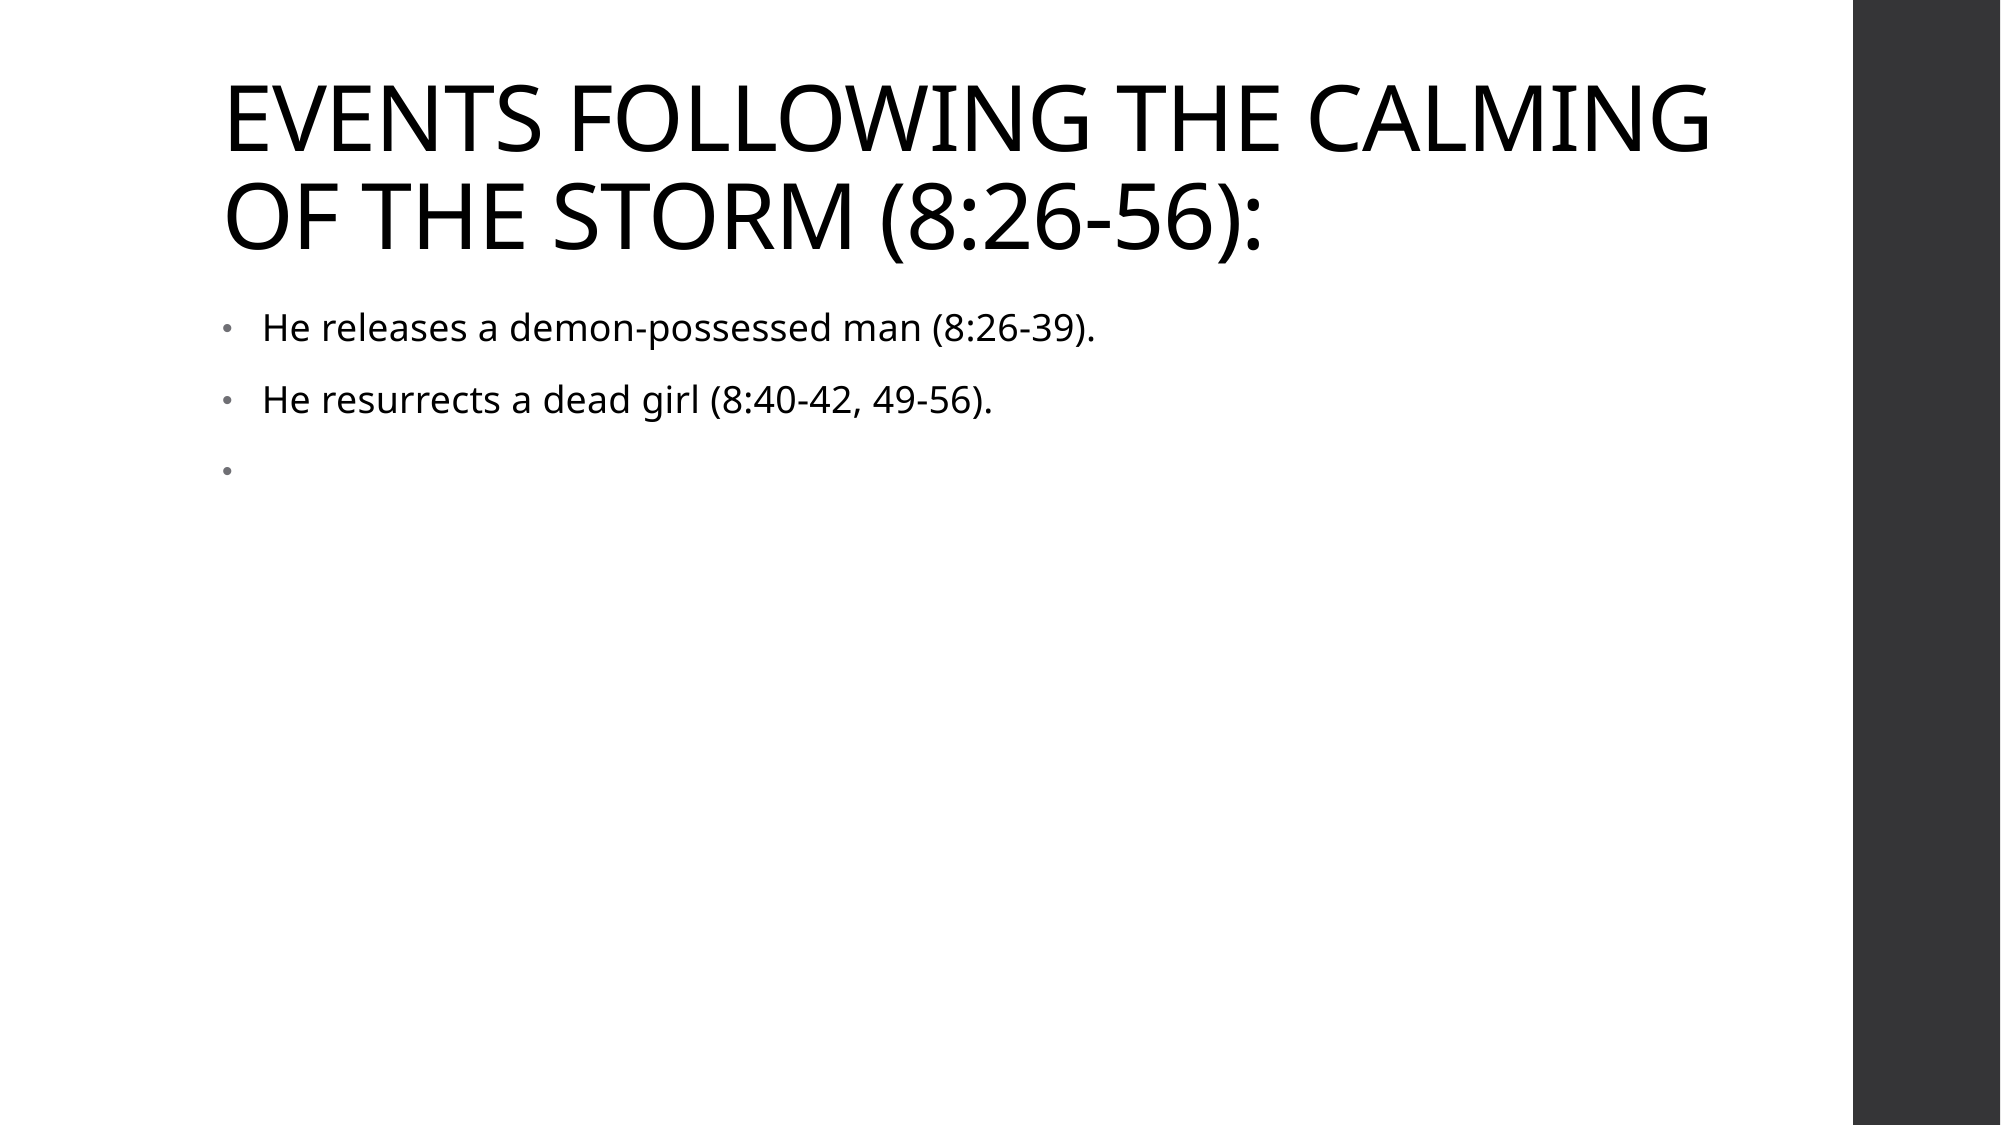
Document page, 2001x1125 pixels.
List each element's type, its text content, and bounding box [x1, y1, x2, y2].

title EVENTS FOLLOWING THE CALMING OF THE STORM (8:26-56): [206, 60, 1797, 278]
list He releases a demon-possessed man (8:26-39). He resurrects a dead girl (8:40-42, 49-56). [206, 299, 1617, 1014]
